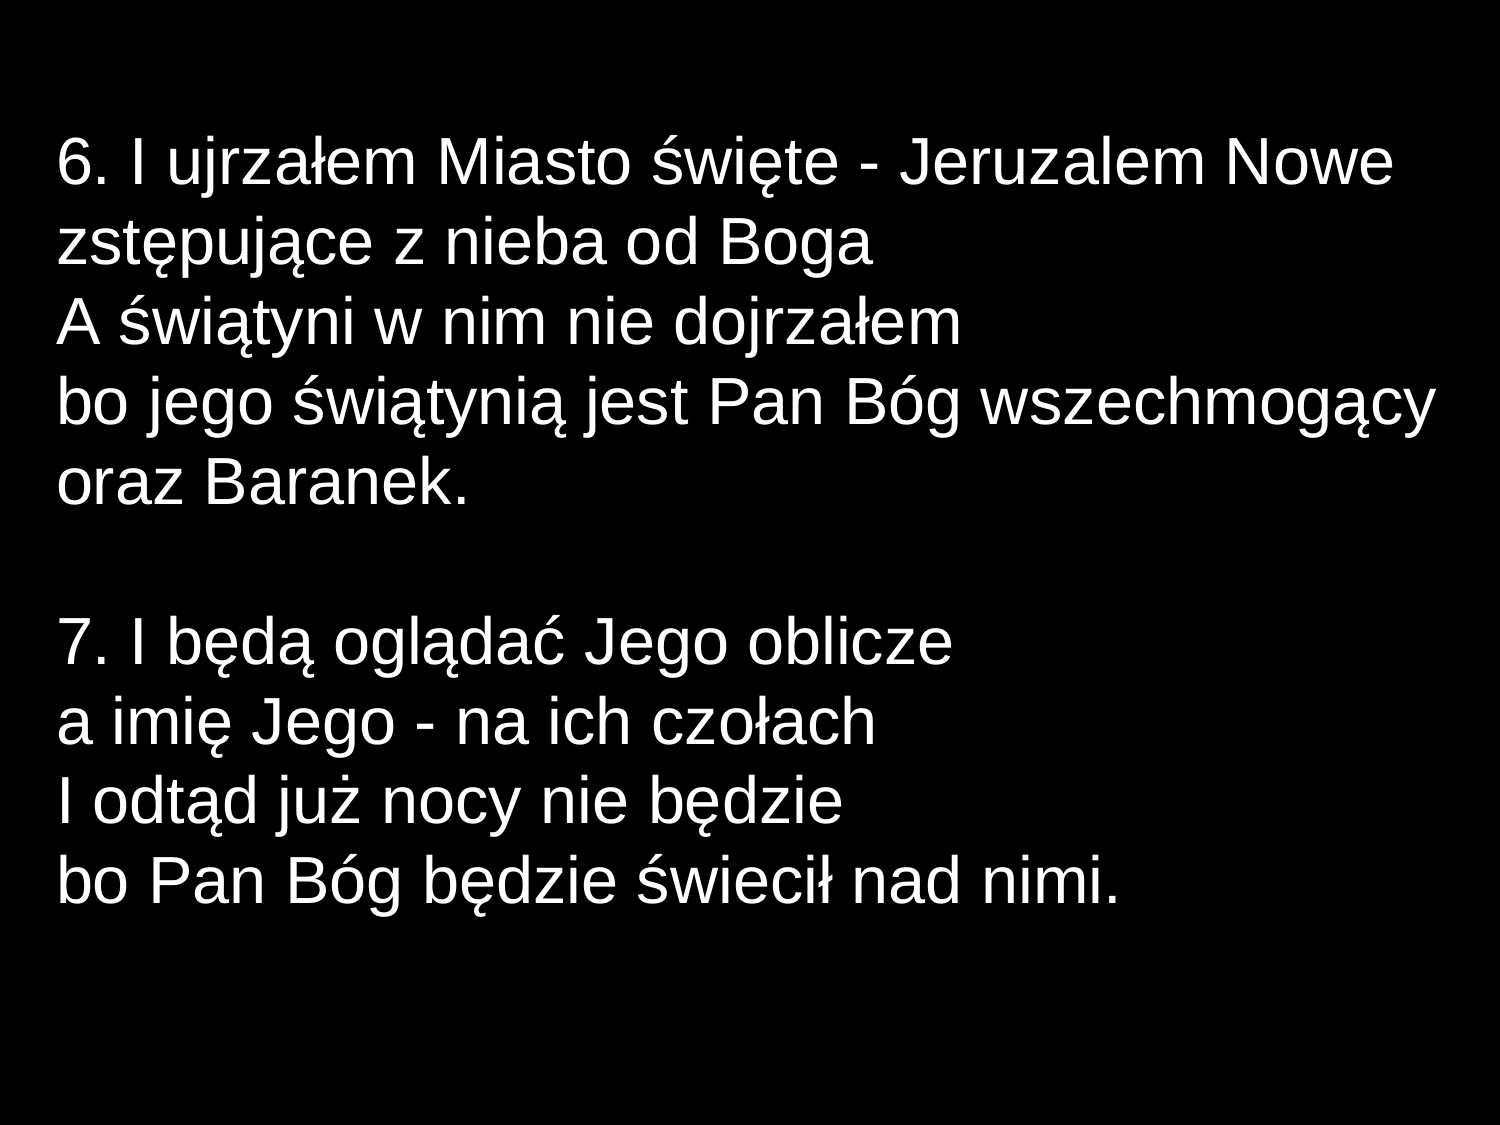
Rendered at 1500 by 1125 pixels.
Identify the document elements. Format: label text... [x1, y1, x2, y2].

text_box 6. I ujrzałem Miasto święte - Jeruzalem Nowe zstępujące z nieba od Boga A świątyni w nim nie dojrzałem bo jego świątynią jest Pan Bóg wszechmogący oraz Baranek. 7. I będą oglądać Jego oblicze a imię Jego - na ich czołach I odtąd już nocy nie będzie bo Pan Bóg będzie świecił nad nimi. [41, 110, 1495, 926]
